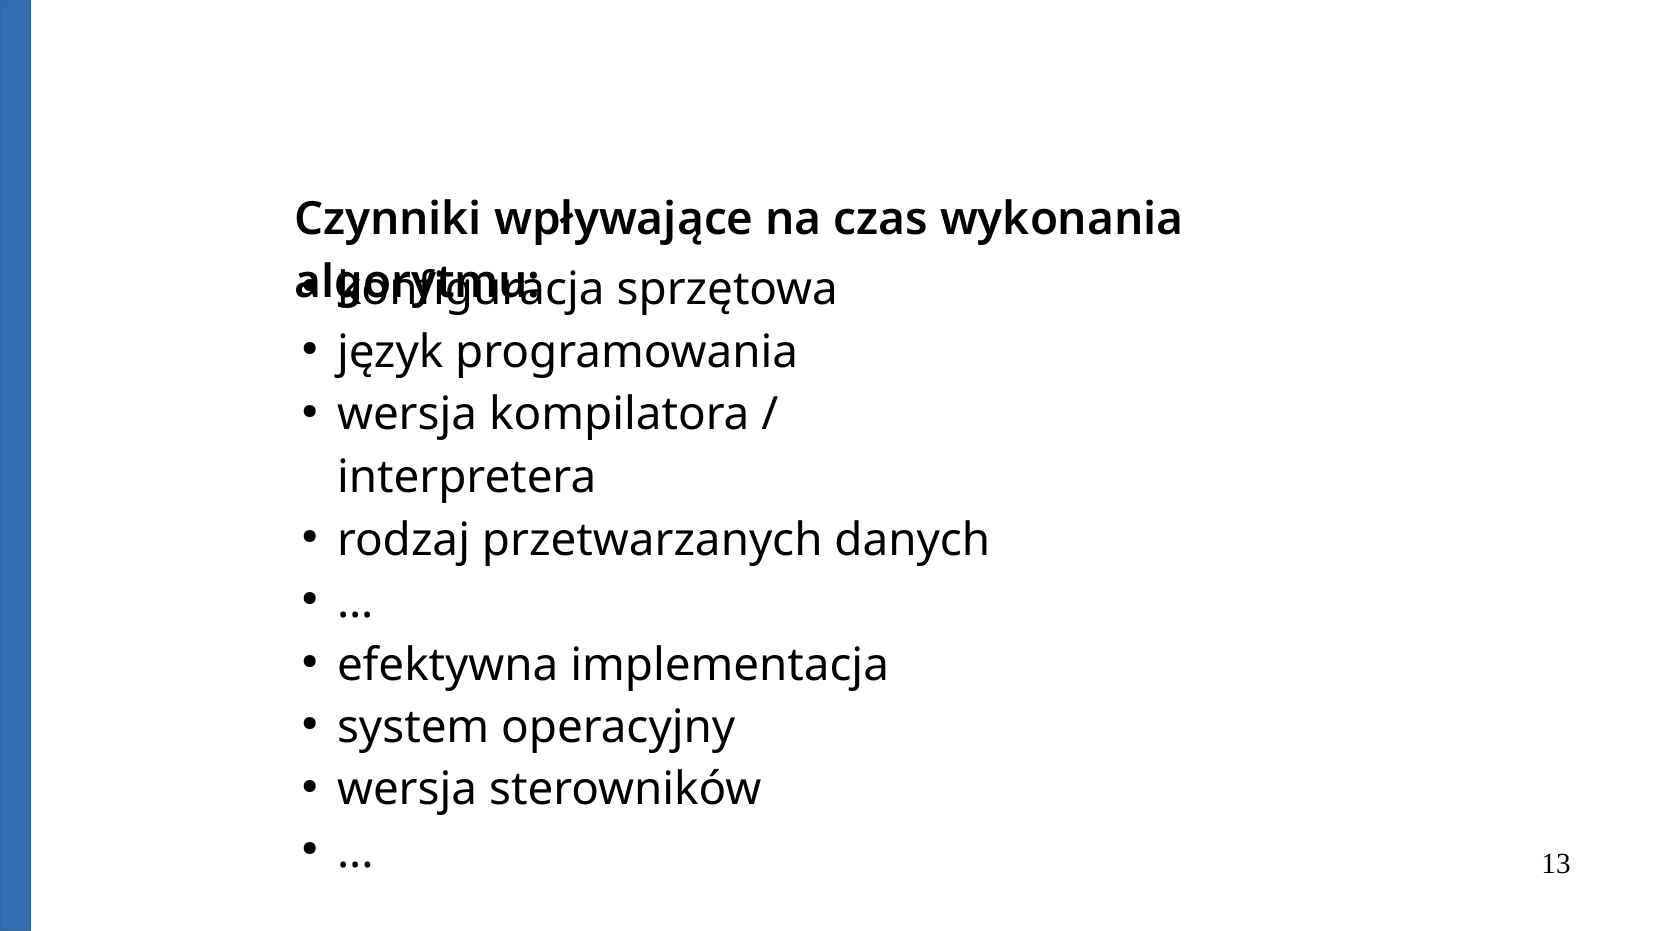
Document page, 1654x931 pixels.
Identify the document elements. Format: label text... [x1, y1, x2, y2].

text_box [0, 0, 31, 931]
text_box konfiguracja sprzętowa język programowania wersja kompilatora / interpretera rodzaj przetwarzanych danych … efektywna implementacja system operacyjny wersja sterowników ... [286, 248, 1016, 781]
text_box Czynniki wpływające na czas wykonania algorytmu: [279, 178, 1375, 252]
